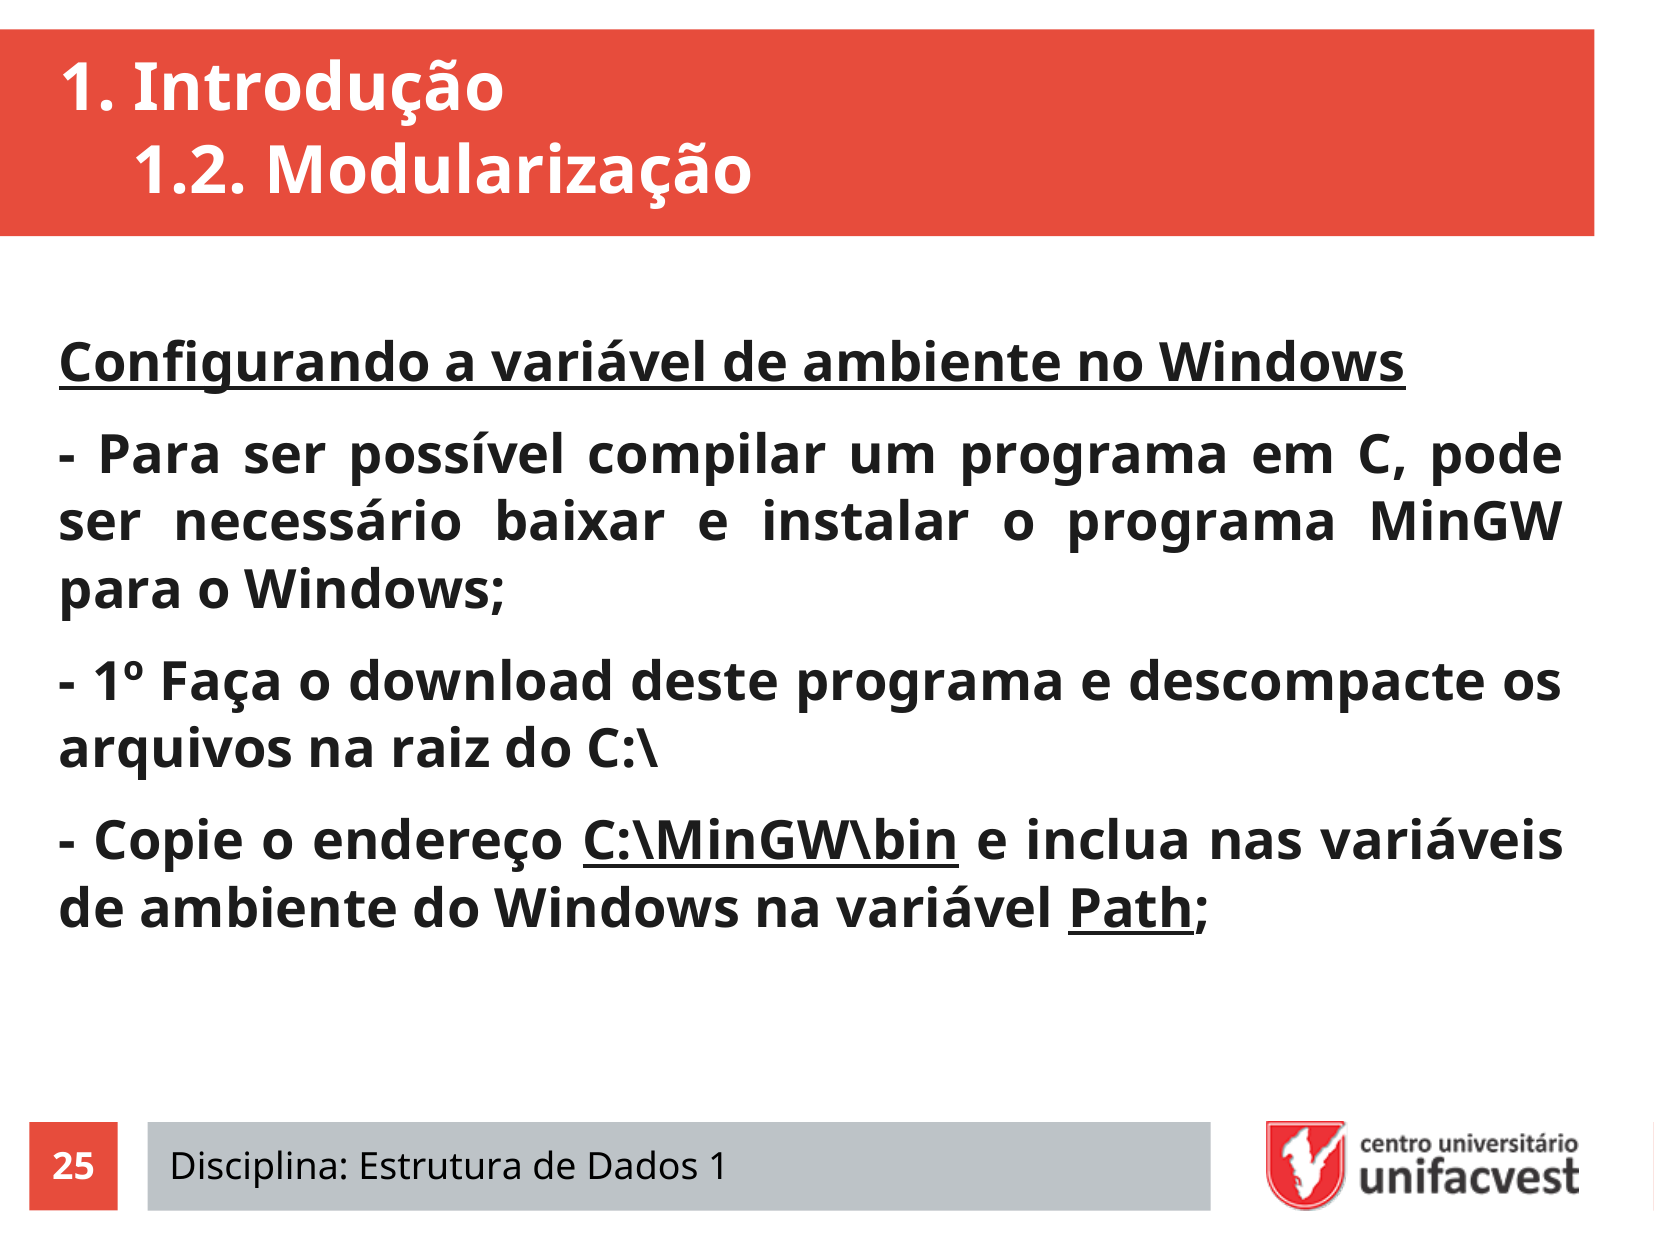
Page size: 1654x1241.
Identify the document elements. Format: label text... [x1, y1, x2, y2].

text_box Disciplina: Estrutura de Dados 1 [154, 1132, 1205, 1196]
text_box [1238, 1120, 1654, 1212]
picture [1266, 1121, 1579, 1211]
list Configurando a variável de ambiente no Windows - Para ser possível compilar um programa em C, pode ser necessário baixar e instalar o programa MinGW para o Windows; - 1º Faça o download deste programa e descompacte os arquivos na raiz do C:\ - Copie o endereço C:\MinGW\bin e inclua nas variáveis de ambiente do Windows na variável Path; [59, 324, 1566, 1093]
title 1. Introdução 1.2. Modularização [59, 59, 1595, 207]
